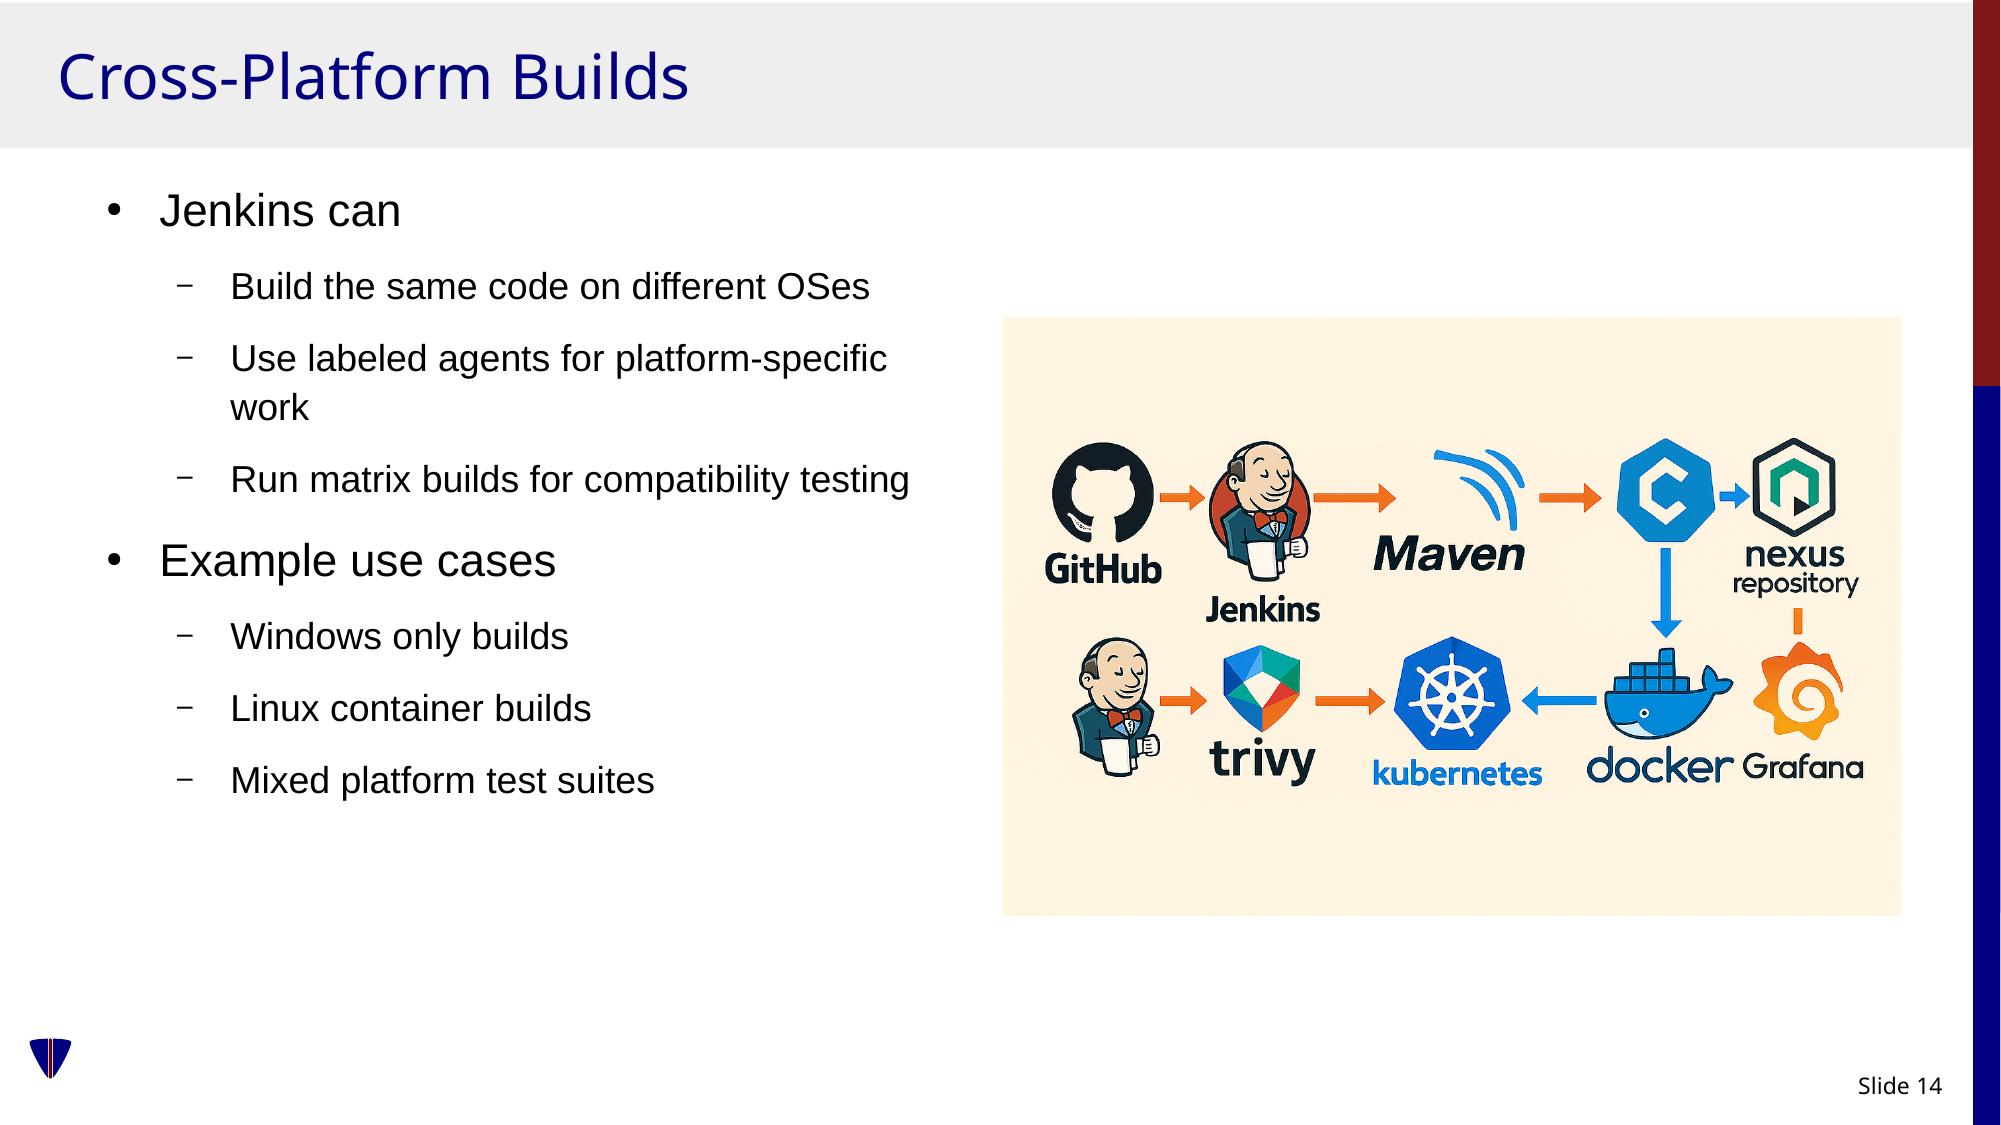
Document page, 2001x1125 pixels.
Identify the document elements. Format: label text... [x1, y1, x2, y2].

picture [1003, 317, 1901, 916]
title Cross-Platform Builds [0, 2, 1973, 148]
list Jenkins can Build the same code on different OSes Use labeled agents for platform-specific work Run matrix builds for compatibility testing Example use cases Windows only builds Linux container builds Mixed platform test suites [88, 177, 975, 1034]
